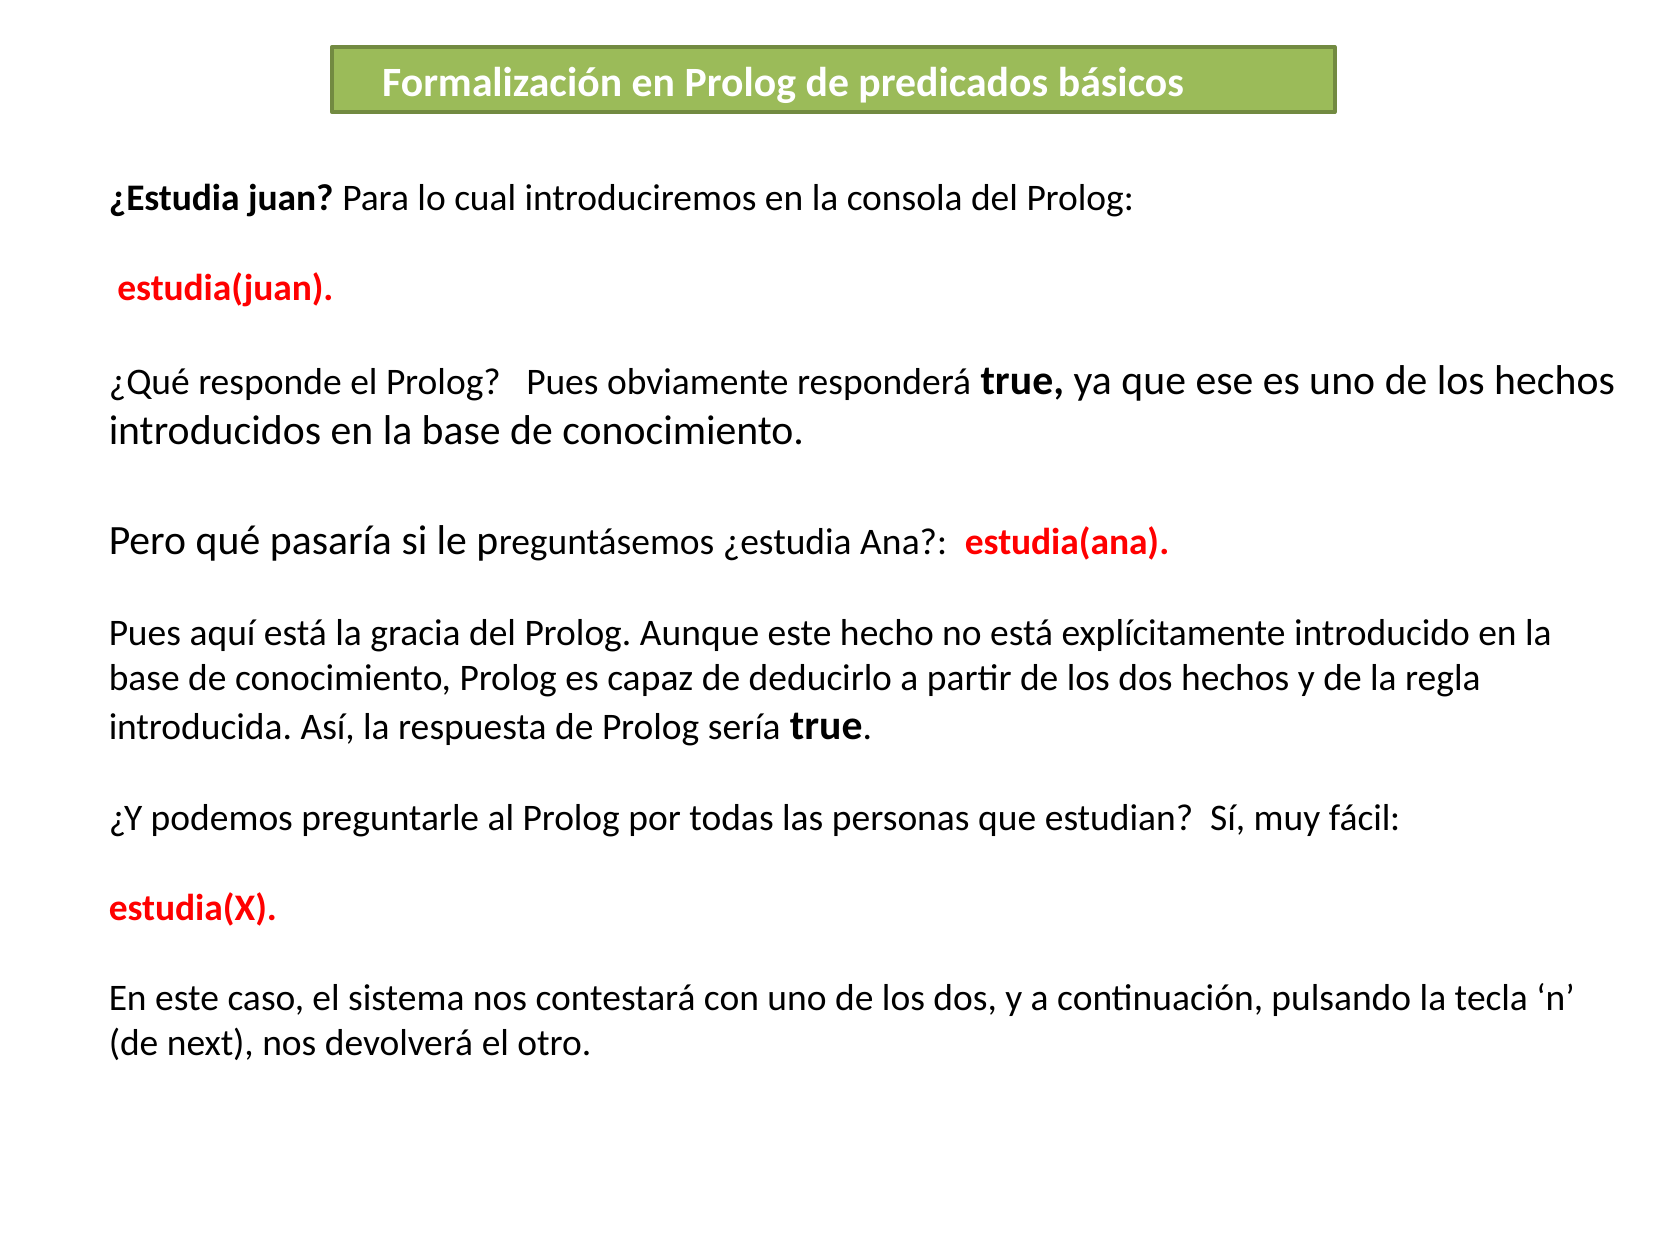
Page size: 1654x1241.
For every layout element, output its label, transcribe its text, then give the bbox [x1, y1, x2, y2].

text_box Formalización en Prolog de predicados básicos [331, 47, 1335, 112]
text_box ¿Estudia juan? Para lo cual introduciremos en la consola del Prolog: estudia(juan). ¿Qué responde el Prolog? Pues obviamente responderá true, ya que ese es uno de los hechos introducidos en la base de conocimiento. Pero qué pasaría si le preguntásemos ¿estudia Ana?: estudia(ana). Pues aquí está la gracia del Prolog. Aunque este hecho no está explícitamente introducido en la base de conocimiento, Prolog es capaz de deducirlo a partir de los dos hechos y de la regla introducida. Así, la respuesta de Prolog sería true. ¿Y podemos preguntarle al Prolog por todas las personas que estudian? Sí, muy fácil: estudia(X). En este caso, el sistema nos contestará con uno de los dos, y a continuación, pulsando la tecla ‘n’ (de next), nos devolverá el otro. [58, 165, 1635, 1071]
